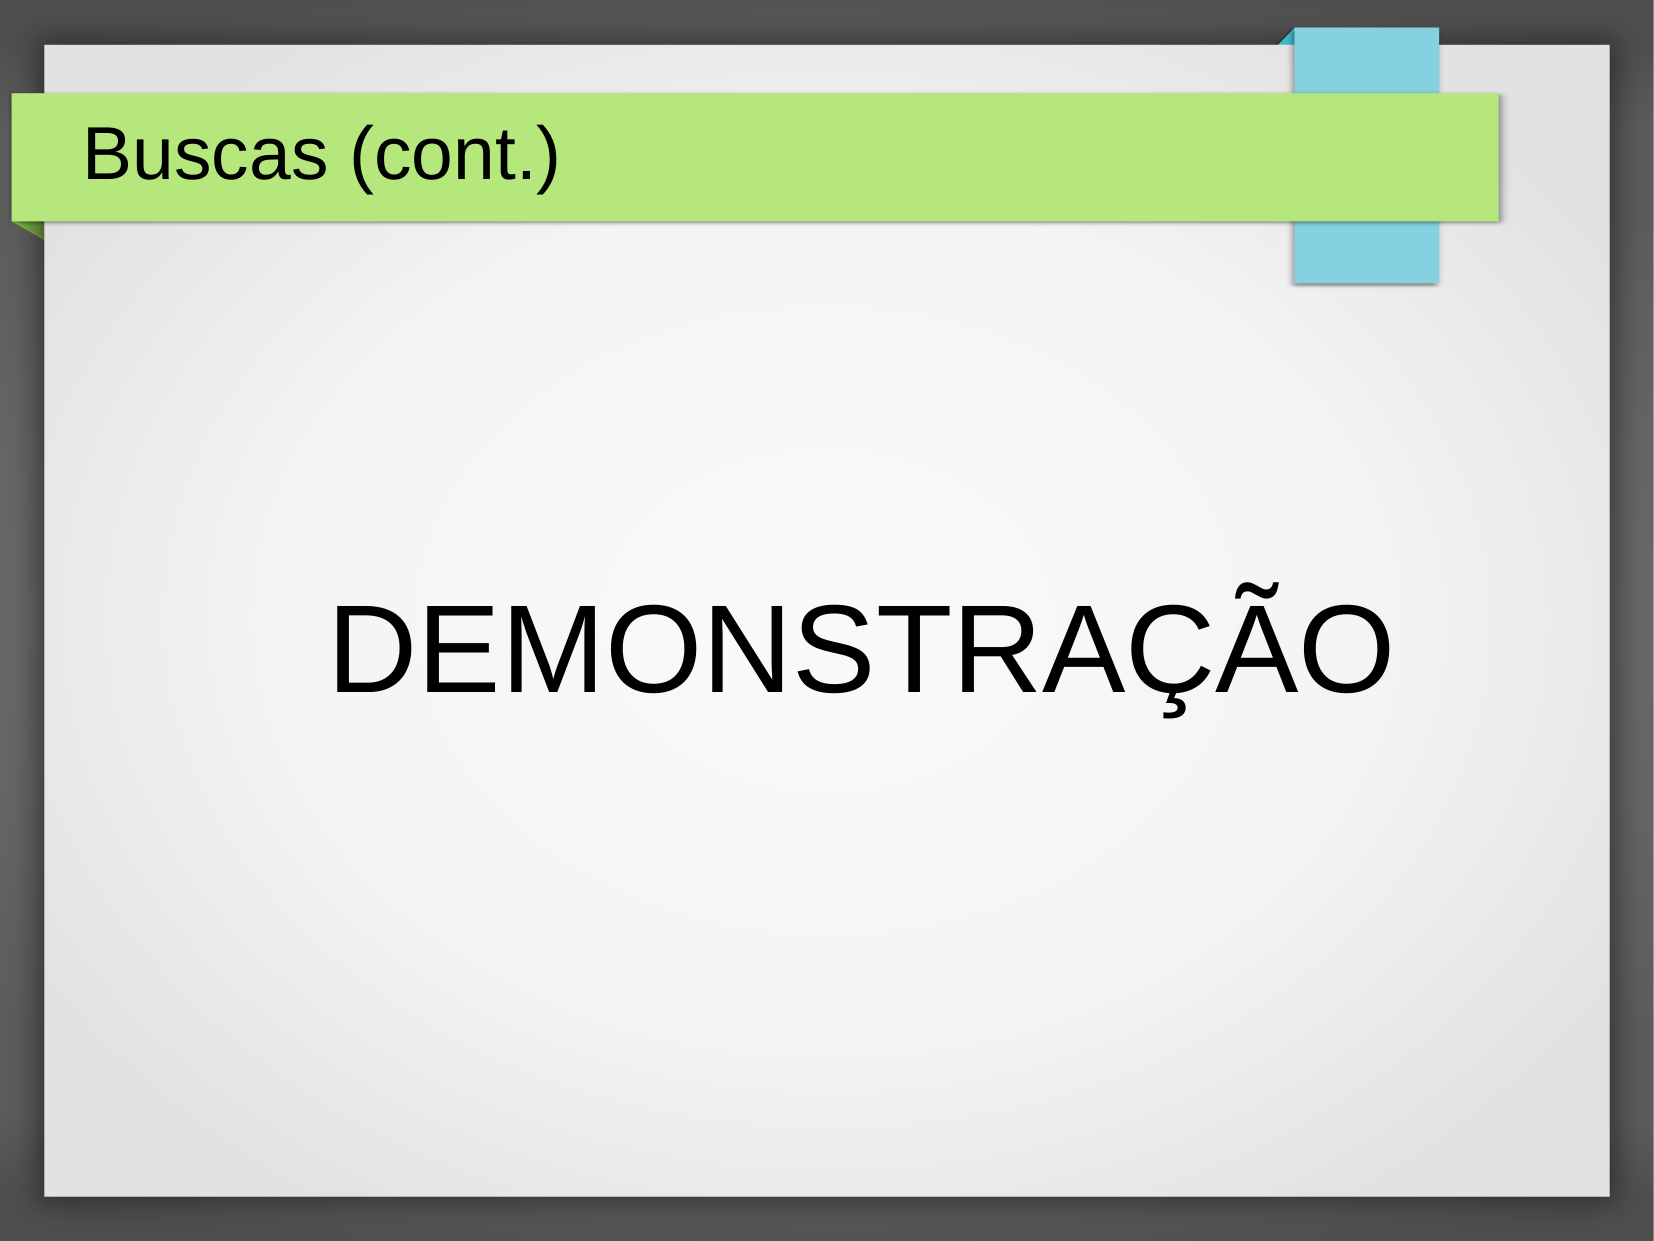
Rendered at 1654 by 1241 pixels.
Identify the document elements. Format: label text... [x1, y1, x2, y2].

list DEMONSTRAÇÃO [82, 578, 1571, 1015]
title Buscas (cont.) [82, 94, 1264, 213]
picture [0, 0, 1654, 1241]
